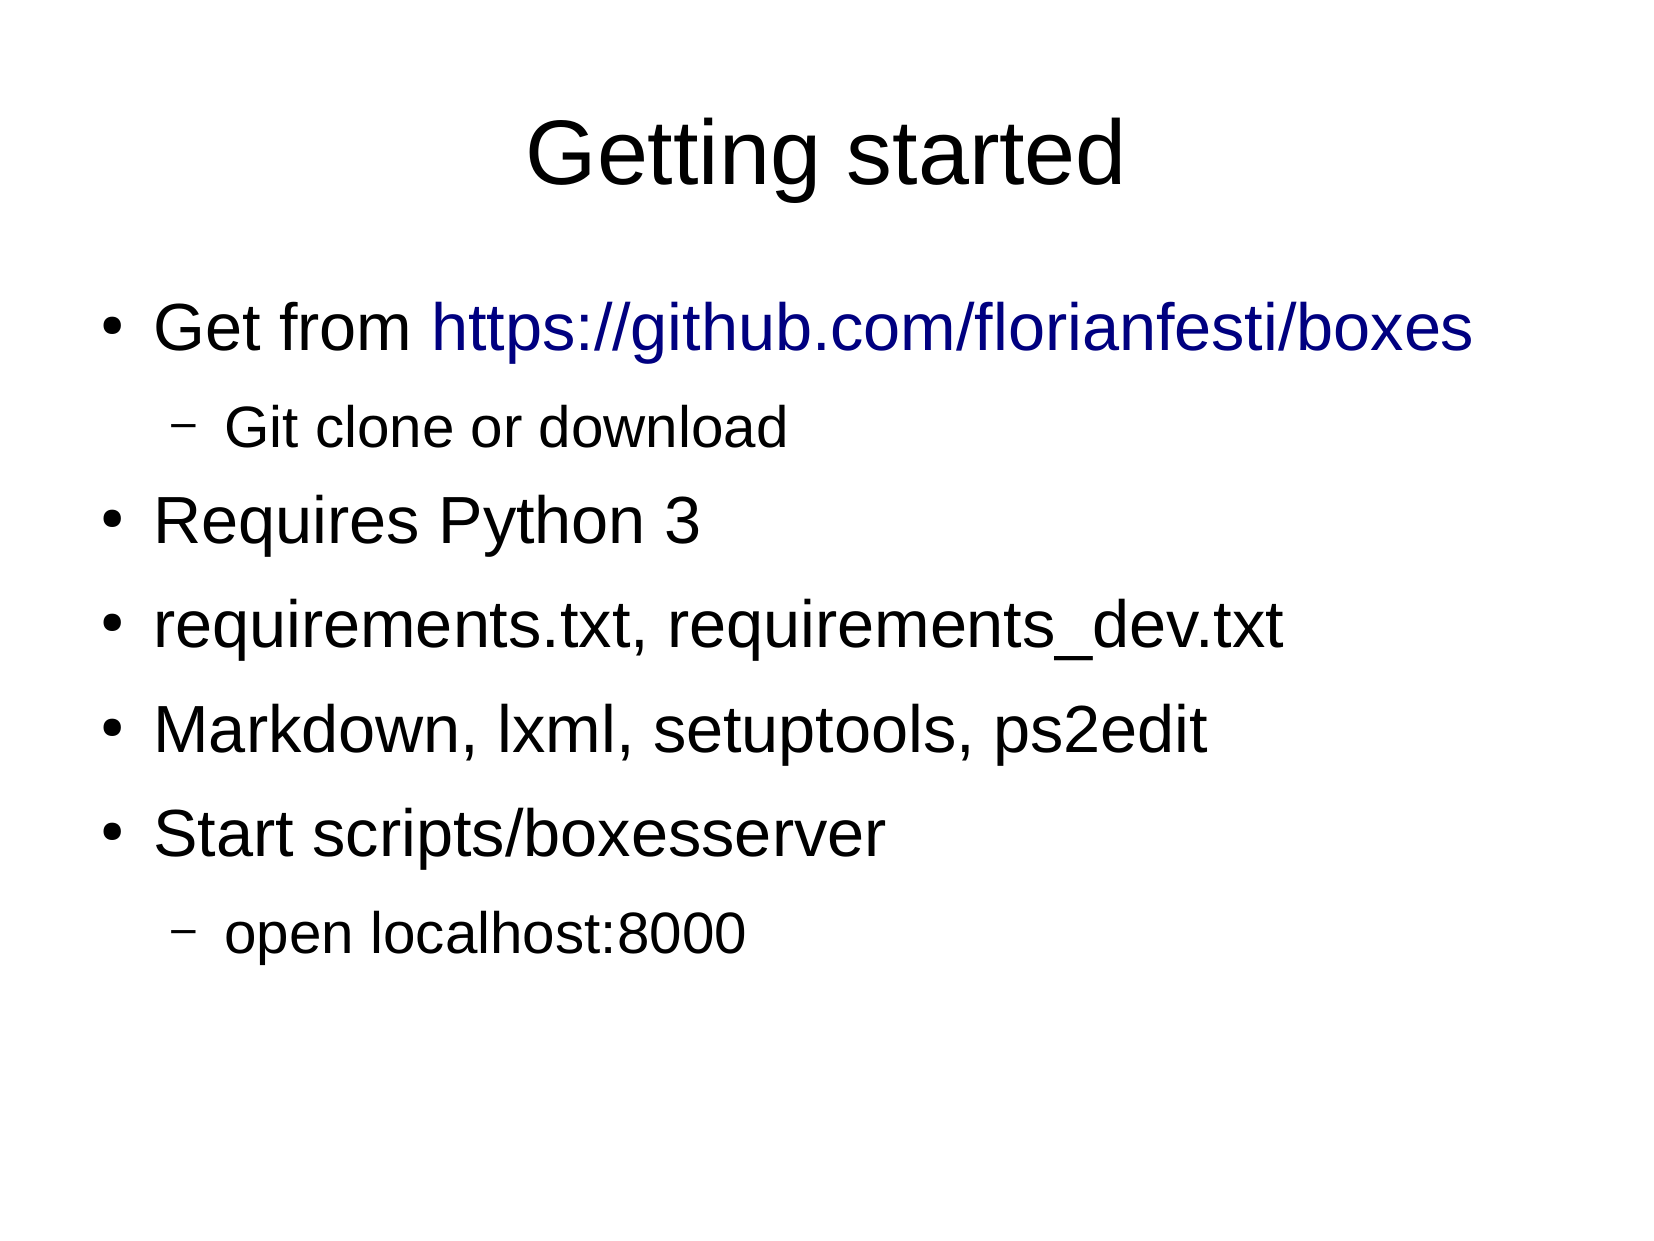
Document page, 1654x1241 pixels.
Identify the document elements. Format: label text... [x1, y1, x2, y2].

title Getting started [82, 49, 1571, 257]
list Get from https://github.com/florianfesti/boxes Git clone or download Requires Python 3 requirements.txt, requirements_dev.txt Markdown, lxml, setuptools, ps2edit Start scripts/boxesserver open localhost:8000 [82, 290, 1571, 1010]
